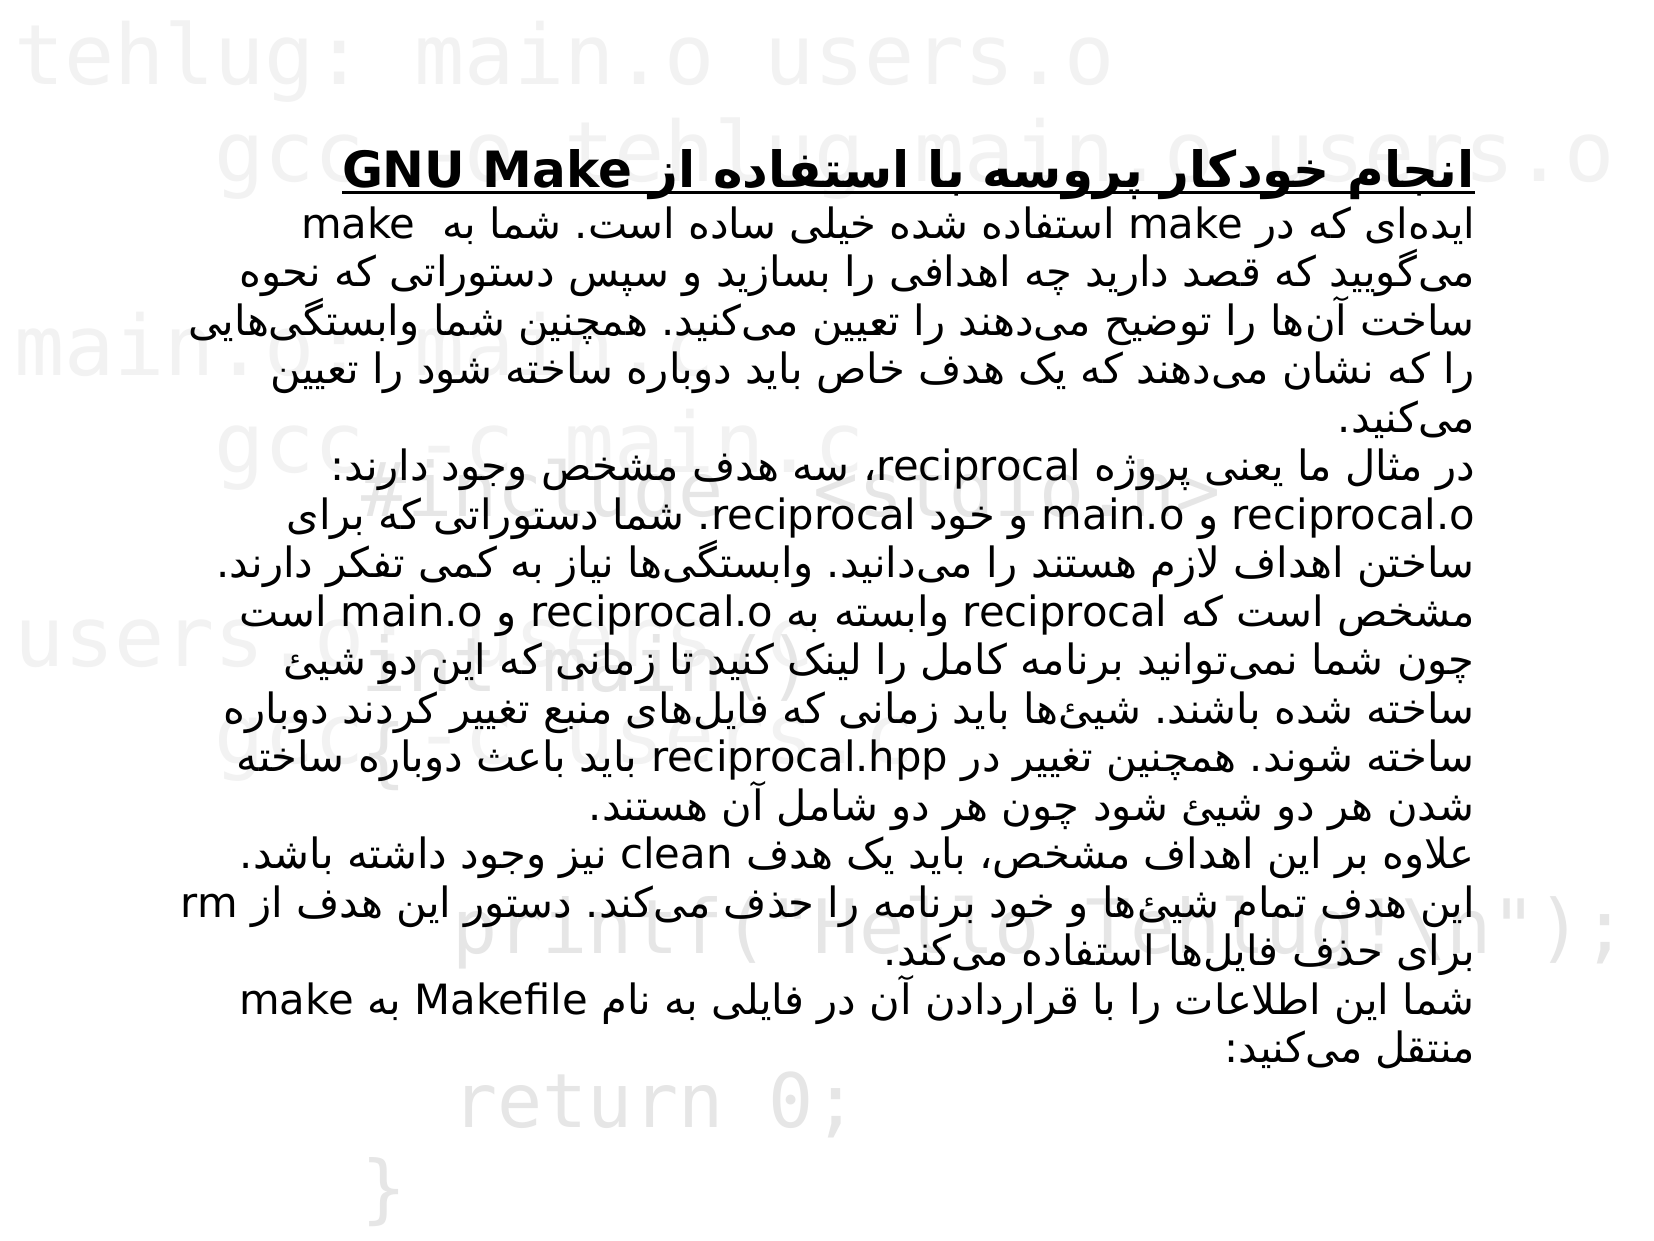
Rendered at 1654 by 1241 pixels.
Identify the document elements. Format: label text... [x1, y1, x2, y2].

text_box انجام خودکار‌ پروسه با استفاده از GNU Make ایده‌ای که در make استفاده شده خیلی ساده است. شما به make می‌گویید که قصد دارید چه اهدافی را بسازید و سپس دستوراتی که نحوه ساخت آن‌ها را توضیح می‌دهند را تعیین می‌کنید. همچنین شما وابستگی‌هایی را که نشان می‌دهند که یک هدف خاص باید دوباره ساخته شود را تعیین می‌کنید. در مثال ما یعنی پروژه reciprocal، سه هدف مشخص وجود دارند: reciprocal.o و main.o و خود reciprocal. شما دستوراتی که برای ساختن اهداف لازم هستند را می‌دانید. وابستگی‌ها نیاز به کمی تفکر دارند. مشخص است که reciprocal وابسته به reciprocal.o و main.o است چون شما نمی‌توانید برنامه کامل را لینک کنید تا زمانی که این دو شیئ ساخته شده باشند. شیئ‌ها باید زمانی که فایل‌های منبع تغییر کردند دوباره ساخته شوند. همچنین تغییر در reciprocal.hpp باید باعث دوباره ساخته شدن هر دو شیئ شود چون هر دو شامل آن هستند. علاوه بر این اهداف مشخص، باید یک هدف clean نیز وجود داشته باشد. این هدف تمام شیئ‌ها و خود برنامه را حذف می‌کند. دستور این هدف از rm برای حذف فایل‌ها استفاده می‌کند. شما این اطلاعات را با قراردادن آن در فایلی به نام Makefile به make منتقل می‌کنید: [163, 133, 1490, 933]
text_box #include <stdio.h> int main() { printf("Hello Tehlug!\n"); return 0; } [347, 439, 1654, 1241]
text_box tehlug: main.o users.o gcc -o tehlug main.o users.o main.o: main.c gcc -c main.c users.o: users.c gcc -c users.c [0, 0, 1630, 889]
